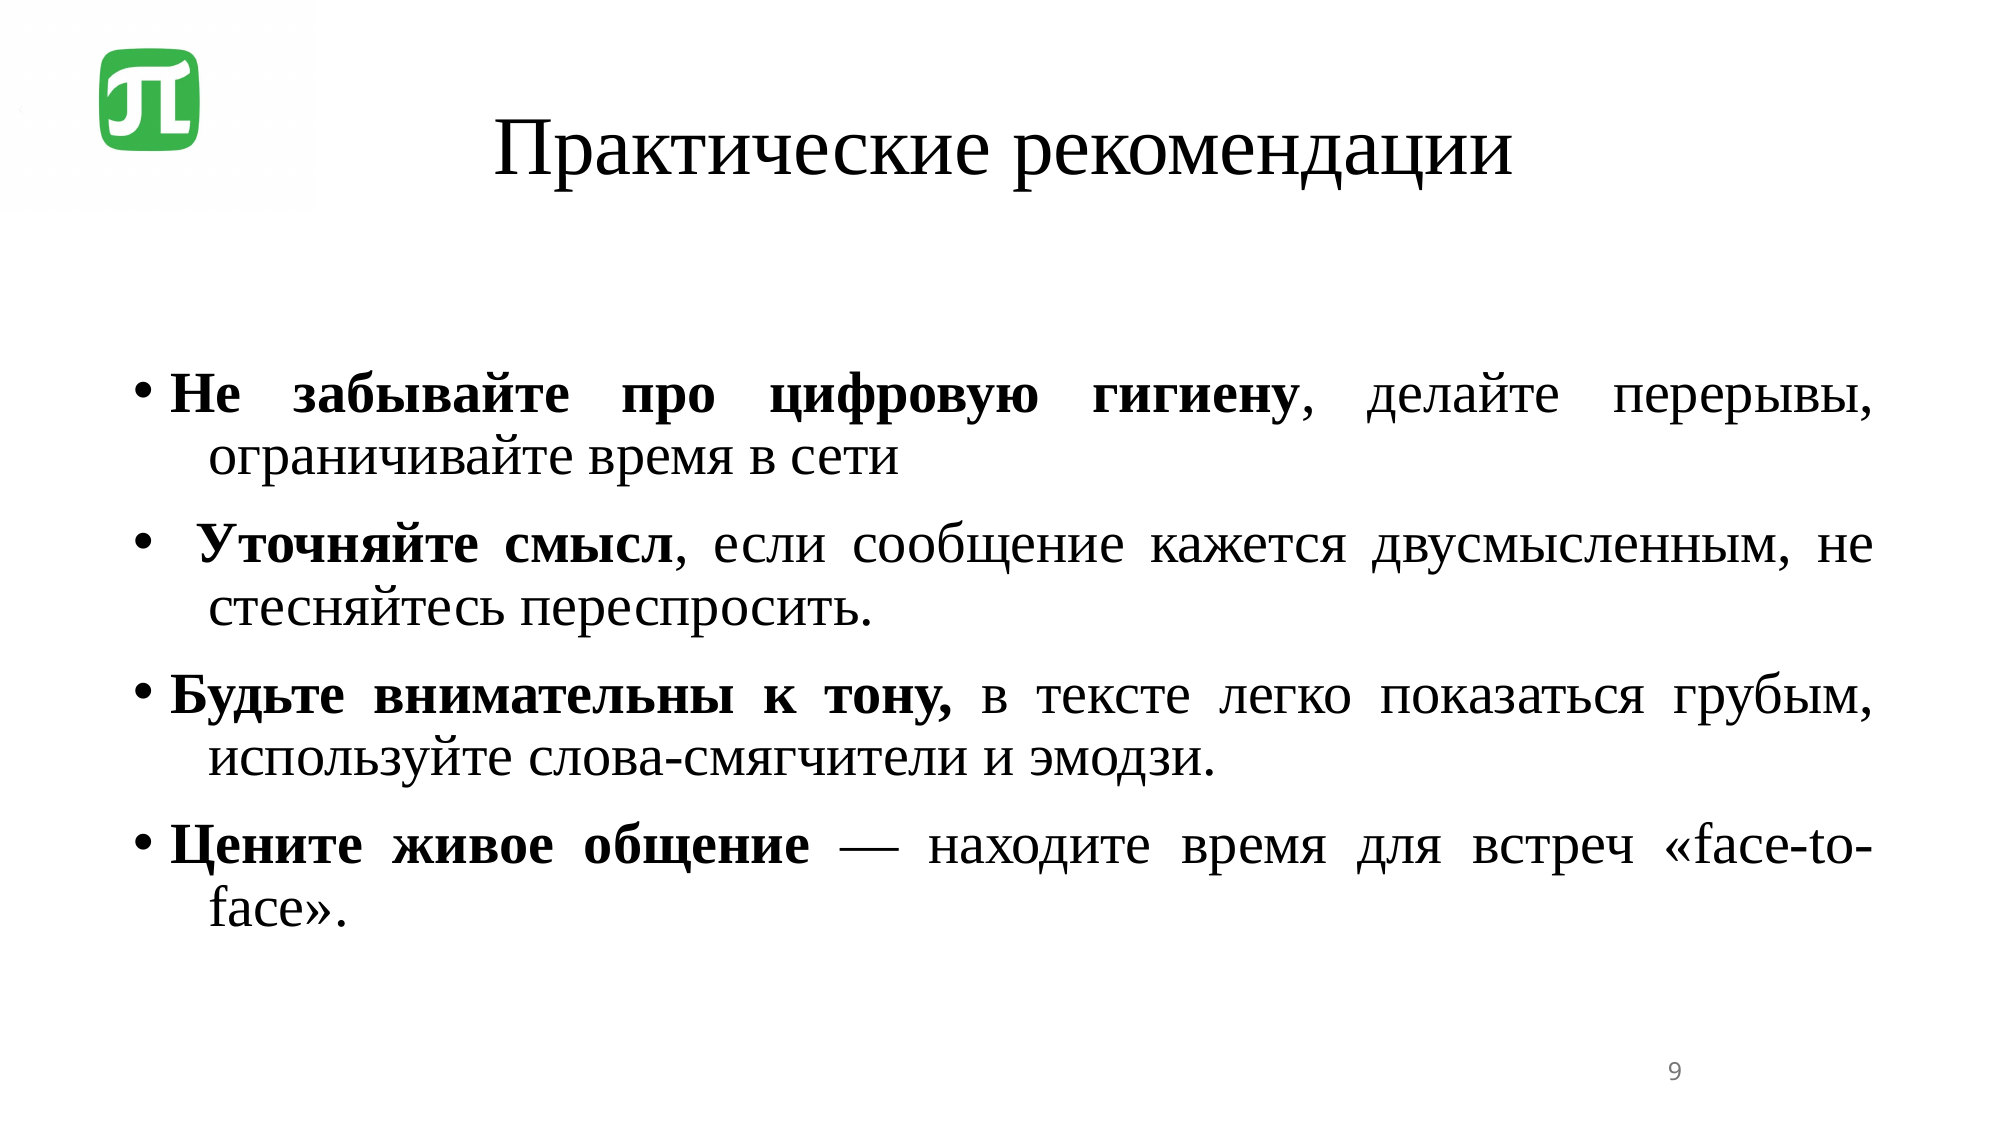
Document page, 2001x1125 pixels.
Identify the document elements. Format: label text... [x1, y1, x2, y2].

list Не забывайте про цифровую гигиену, делайте перерывы, ограничивайте время в сети Уточняйте смысл, если сообщение кажется двусмысленным, не стесняйтесь переспросить. Будьте внимательны к тону, в тексте легко показаться грубым, используйте слова-смягчители и эмодзи. Цените живое общение — находите время для встреч «face-to-face». [118, 354, 1890, 1063]
picture [0, 0, 315, 211]
title Практические рекомендации [236, 59, 1772, 237]
